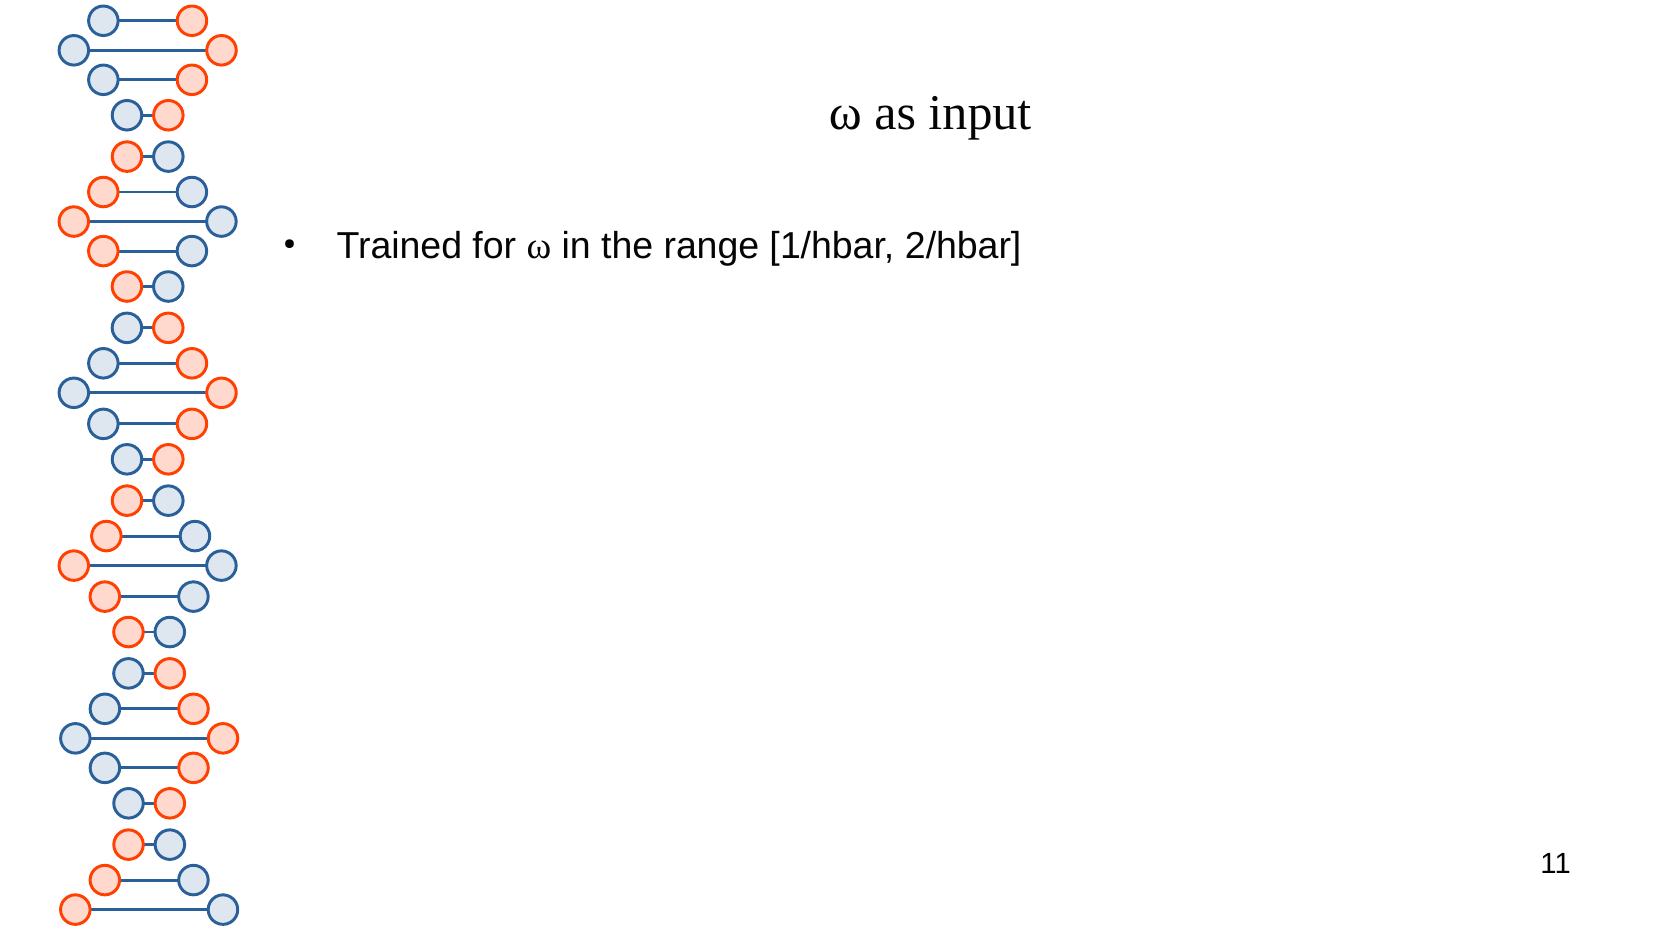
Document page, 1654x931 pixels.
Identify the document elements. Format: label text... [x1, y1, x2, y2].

list Trained for ω in the range [1/hbar, 2/hbar] [265, 224, 1595, 764]
title ω as input [265, 35, 1595, 189]
